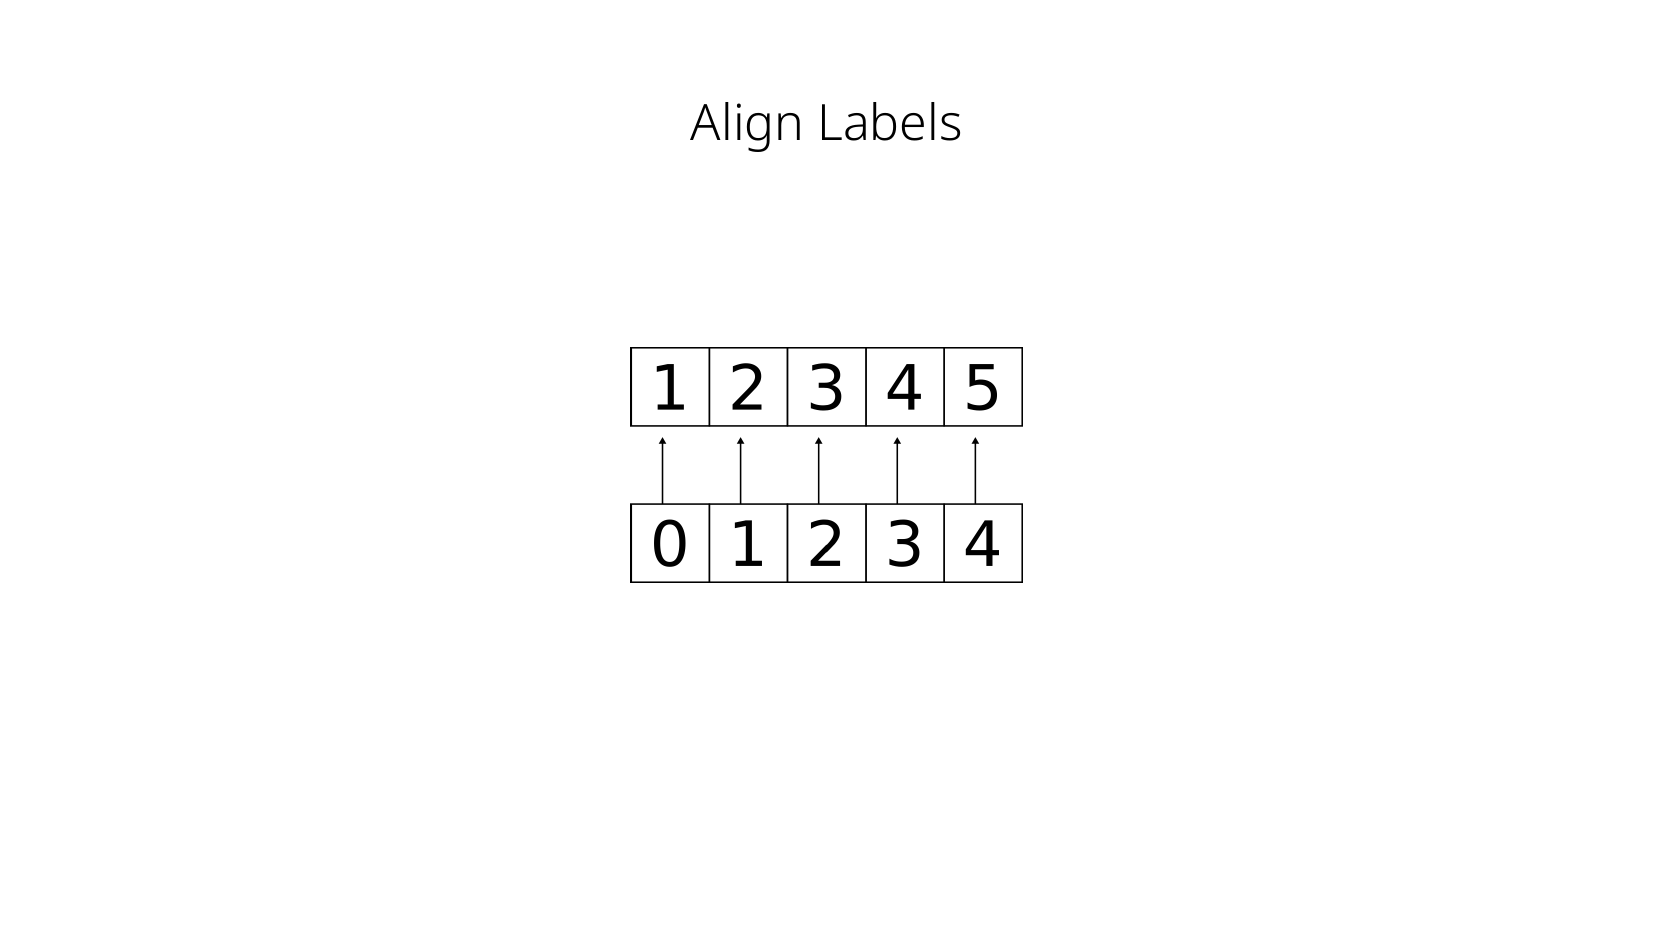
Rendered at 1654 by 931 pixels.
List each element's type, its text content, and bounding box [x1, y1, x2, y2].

picture [630, 347, 1023, 583]
text_box Align Labels [526, 86, 1127, 149]
